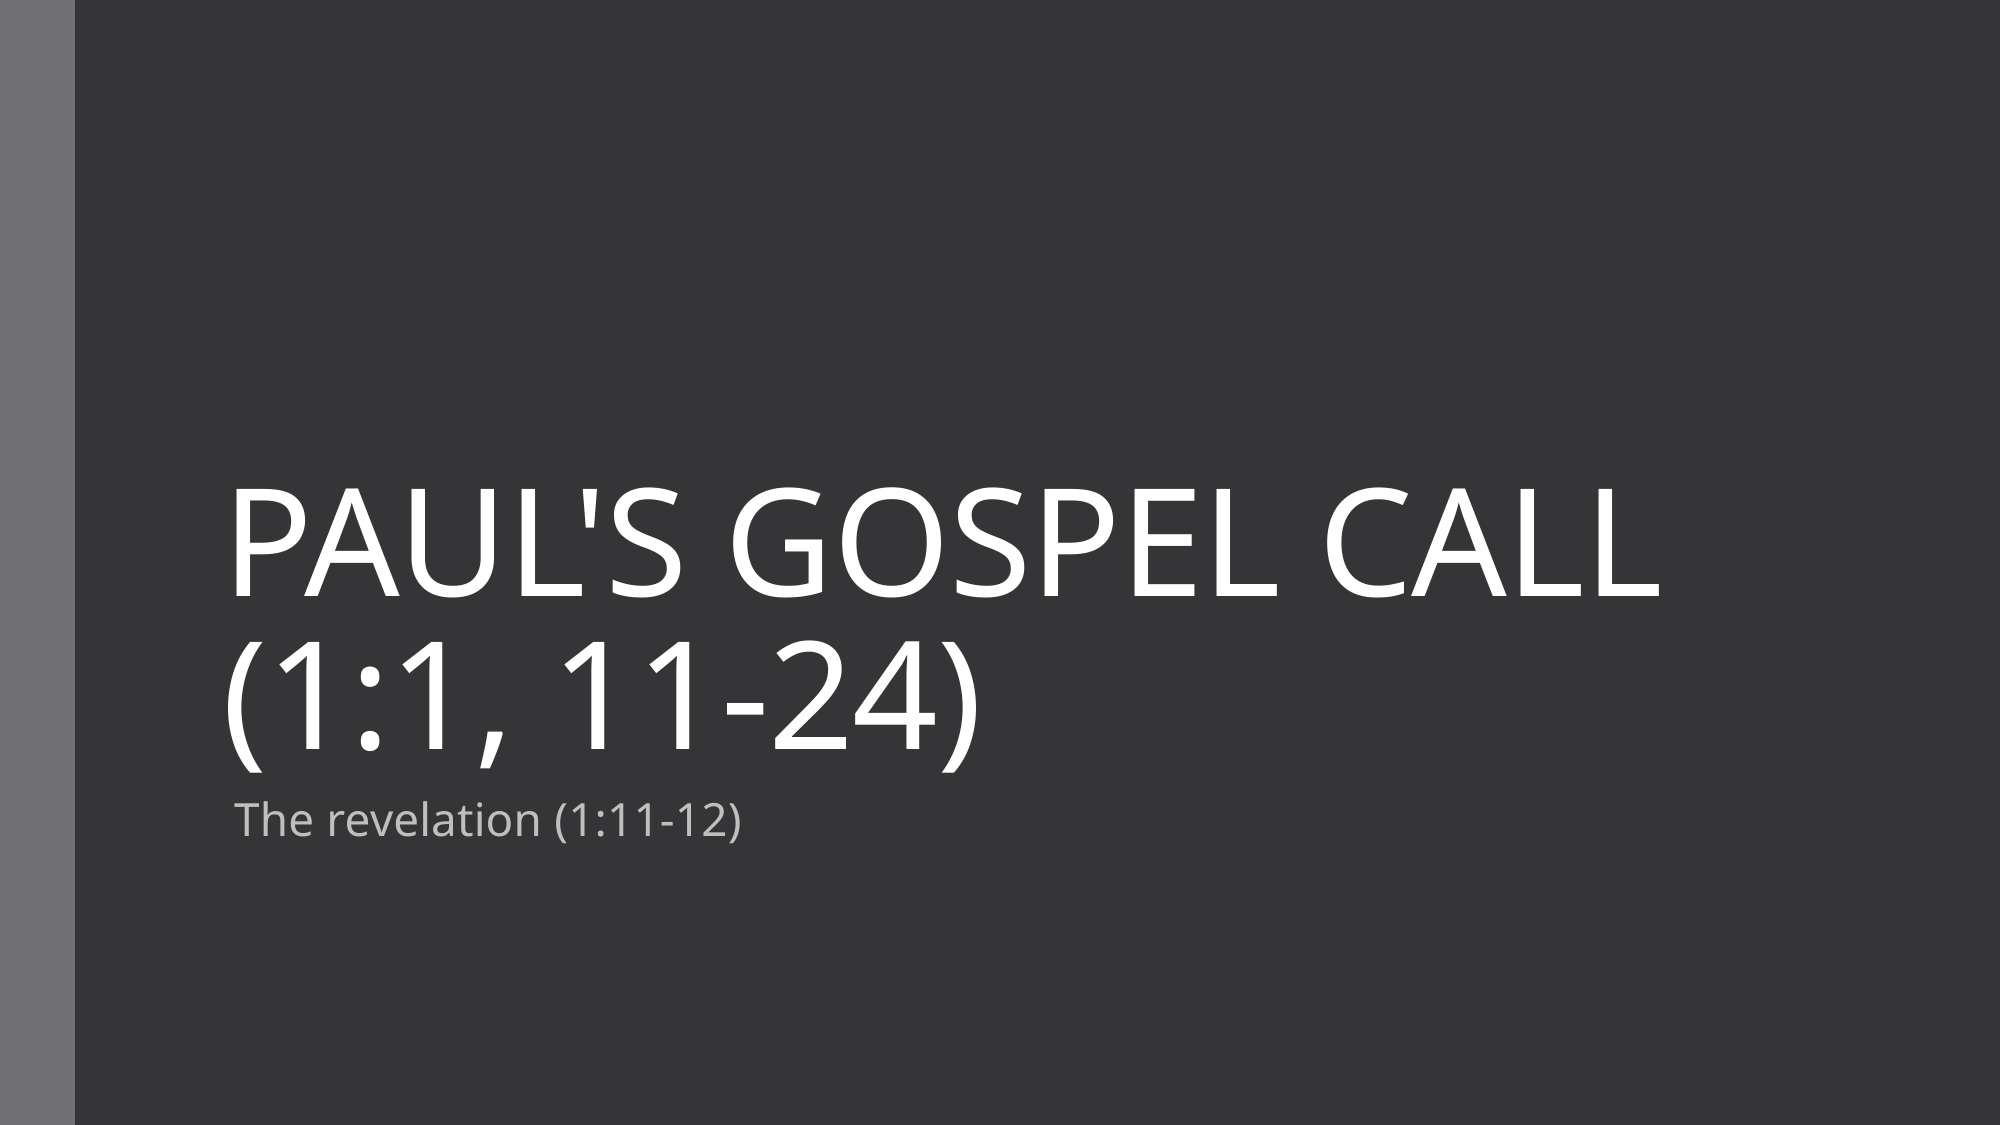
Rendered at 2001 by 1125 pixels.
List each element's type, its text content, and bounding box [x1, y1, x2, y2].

subtitle The revelation (1:11-12) [206, 787, 1752, 1066]
title PAUL'S GOSPEL CALL (1:1, 11-24) [206, 124, 1752, 787]
